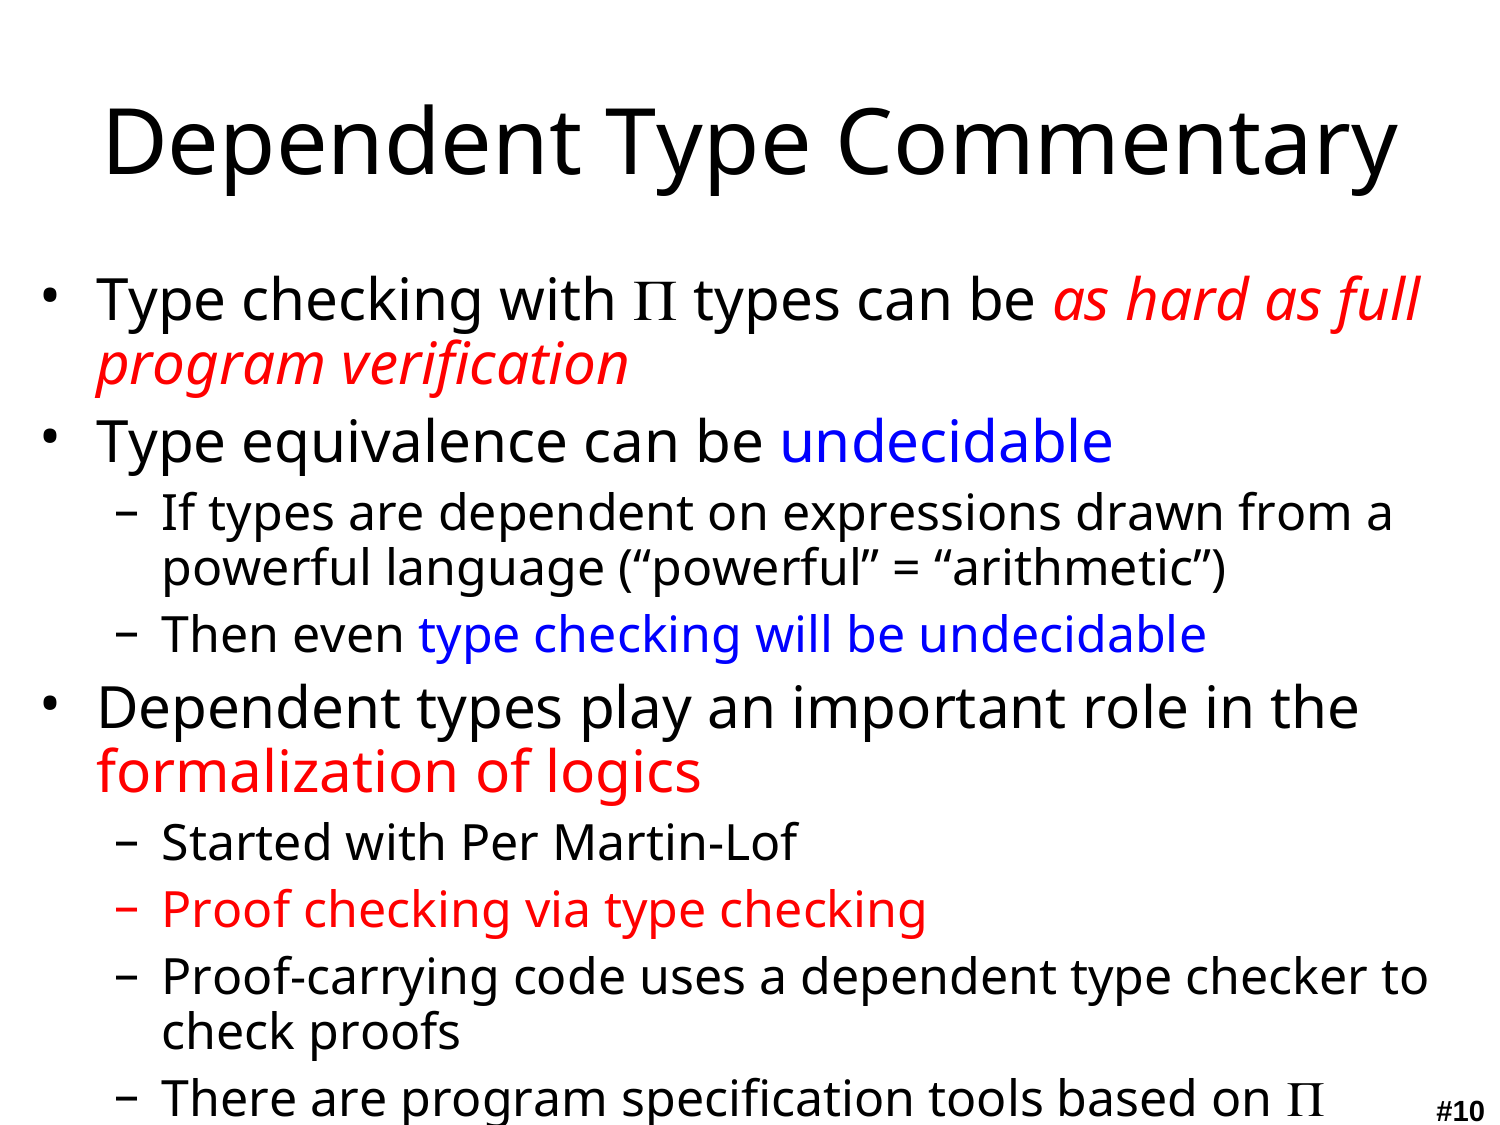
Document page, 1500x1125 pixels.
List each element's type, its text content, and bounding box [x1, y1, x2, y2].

list Type checking with  types can be as hard as full program verification Type equivalence can be undecidable If types are dependent on expressions drawn from a powerful language (“powerful” = “arithmetic”) Then even type checking will be undecidable Dependent types play an important role in the formalization of logics Started with Per Martin-Lof Proof checking via type checking Proof-carrying code uses a dependent type checker to check proofs There are program specification tools based on  types [24, 262, 1476, 1101]
title Dependent Type Commentary [24, 45, 1476, 233]
